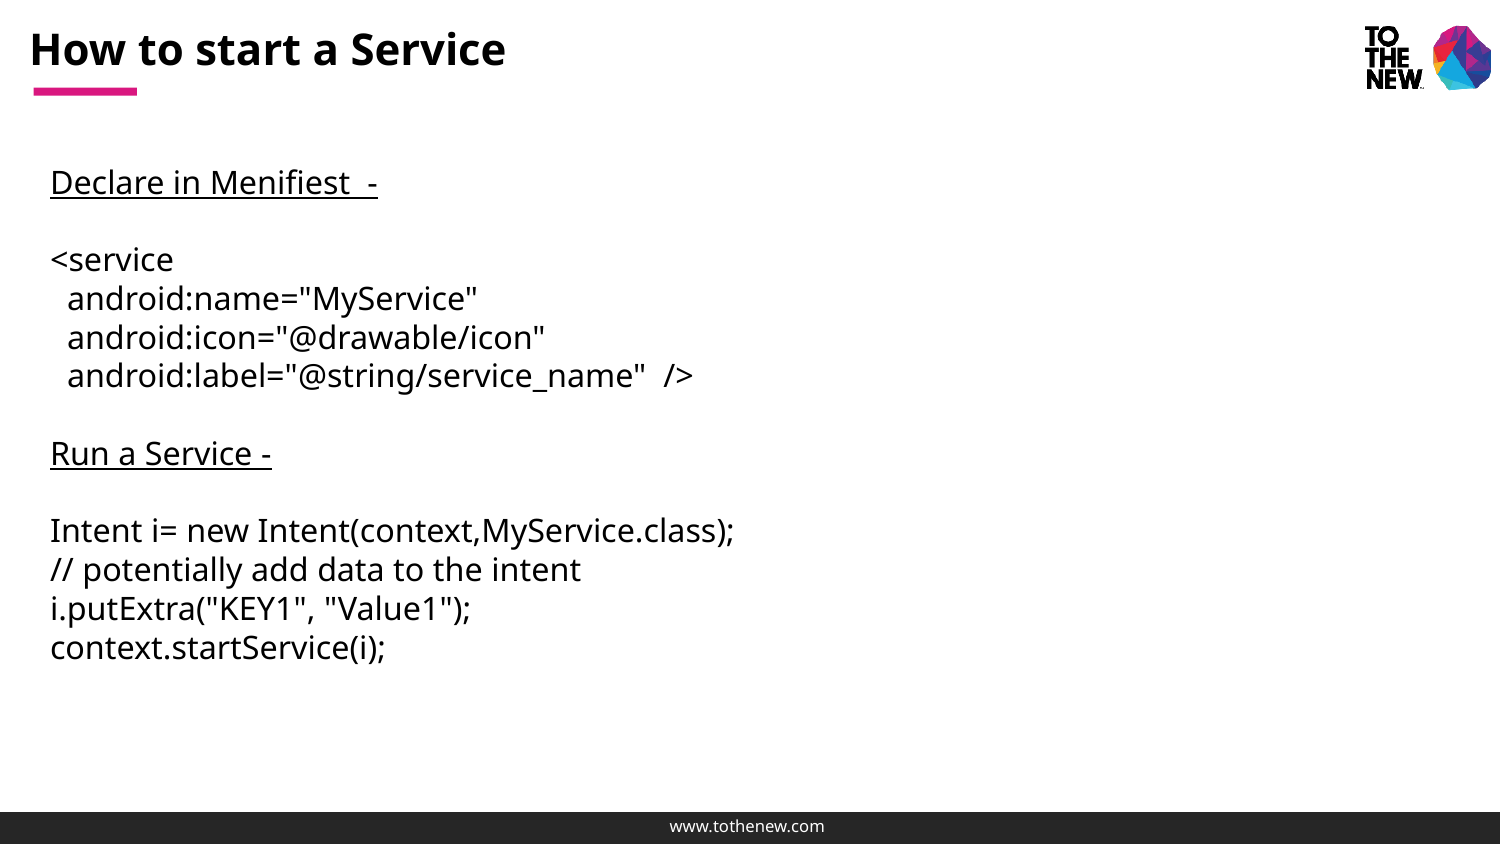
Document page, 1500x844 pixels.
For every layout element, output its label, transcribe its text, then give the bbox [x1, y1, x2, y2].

picture [1350, 0, 1500, 116]
title How to start a Service [14, 14, 1350, 85]
list Declare in Menifiest - <service android:name="MyService" android:icon="@drawable/icon" android:label="@string/service_name" /> Run a Service - Intent i= new Intent(context,MyService.class); // potentially add data to the intent i.putExtra("KEY1", "Value1"); context.startService(i); [35, 154, 1404, 757]
